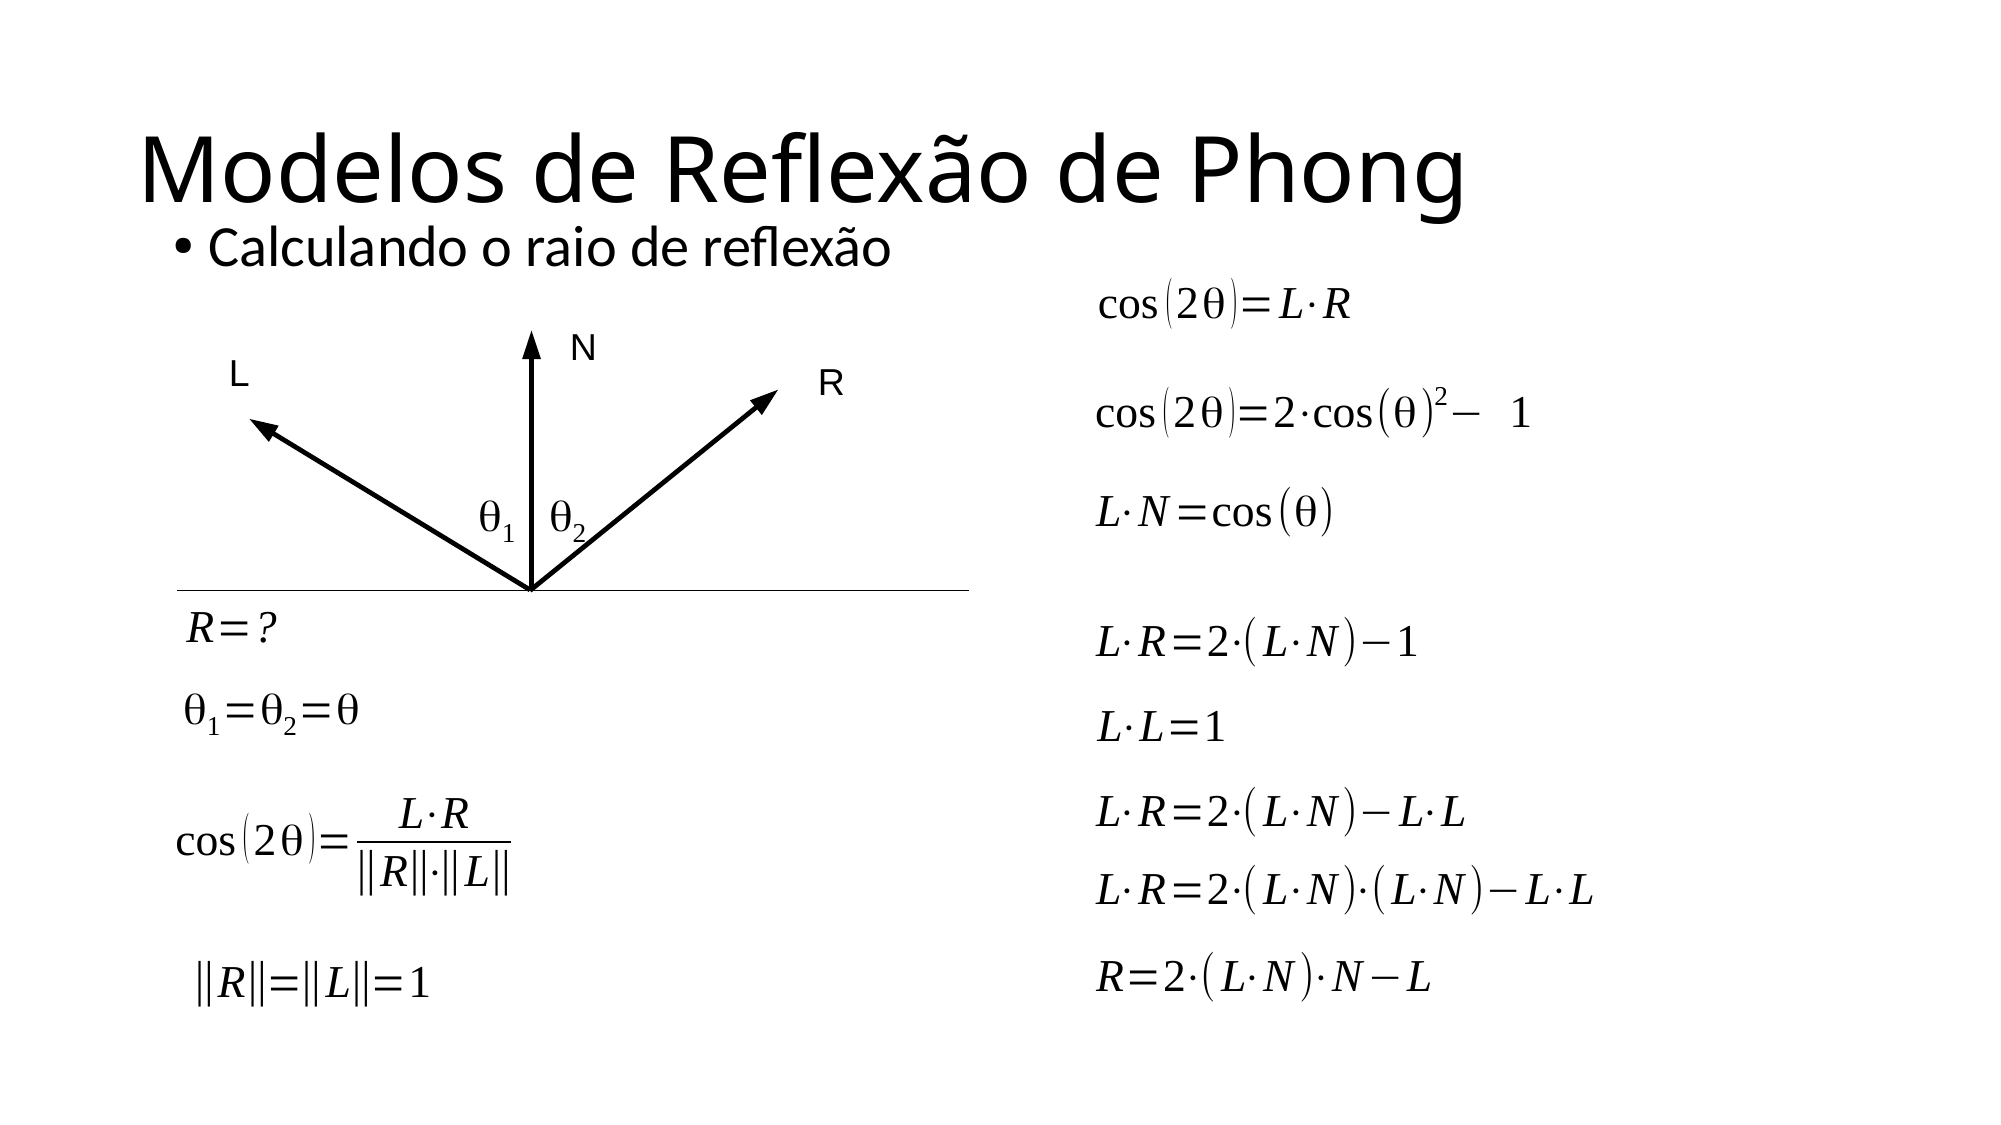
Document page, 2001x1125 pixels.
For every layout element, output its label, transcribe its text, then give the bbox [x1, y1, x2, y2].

chart [184, 956, 438, 1010]
chart [542, 498, 593, 548]
text_box L [214, 345, 325, 402]
title Modelos de Reflexão de Phong [137, 59, 1863, 224]
text_box R [803, 354, 898, 411]
chart [1091, 274, 1359, 331]
chart [1086, 783, 1474, 839]
chart [177, 602, 285, 653]
chart [1089, 380, 1538, 441]
chart [1087, 701, 1426, 756]
chart [472, 498, 522, 548]
subtitle Calculando o raio de reflexão [137, 224, 1863, 1068]
chart [1086, 484, 1342, 539]
chart [169, 787, 520, 898]
chart [1086, 862, 1601, 917]
text_box N [555, 318, 666, 376]
chart [177, 691, 366, 741]
chart [1086, 949, 1439, 1004]
chart [1086, 614, 1425, 669]
